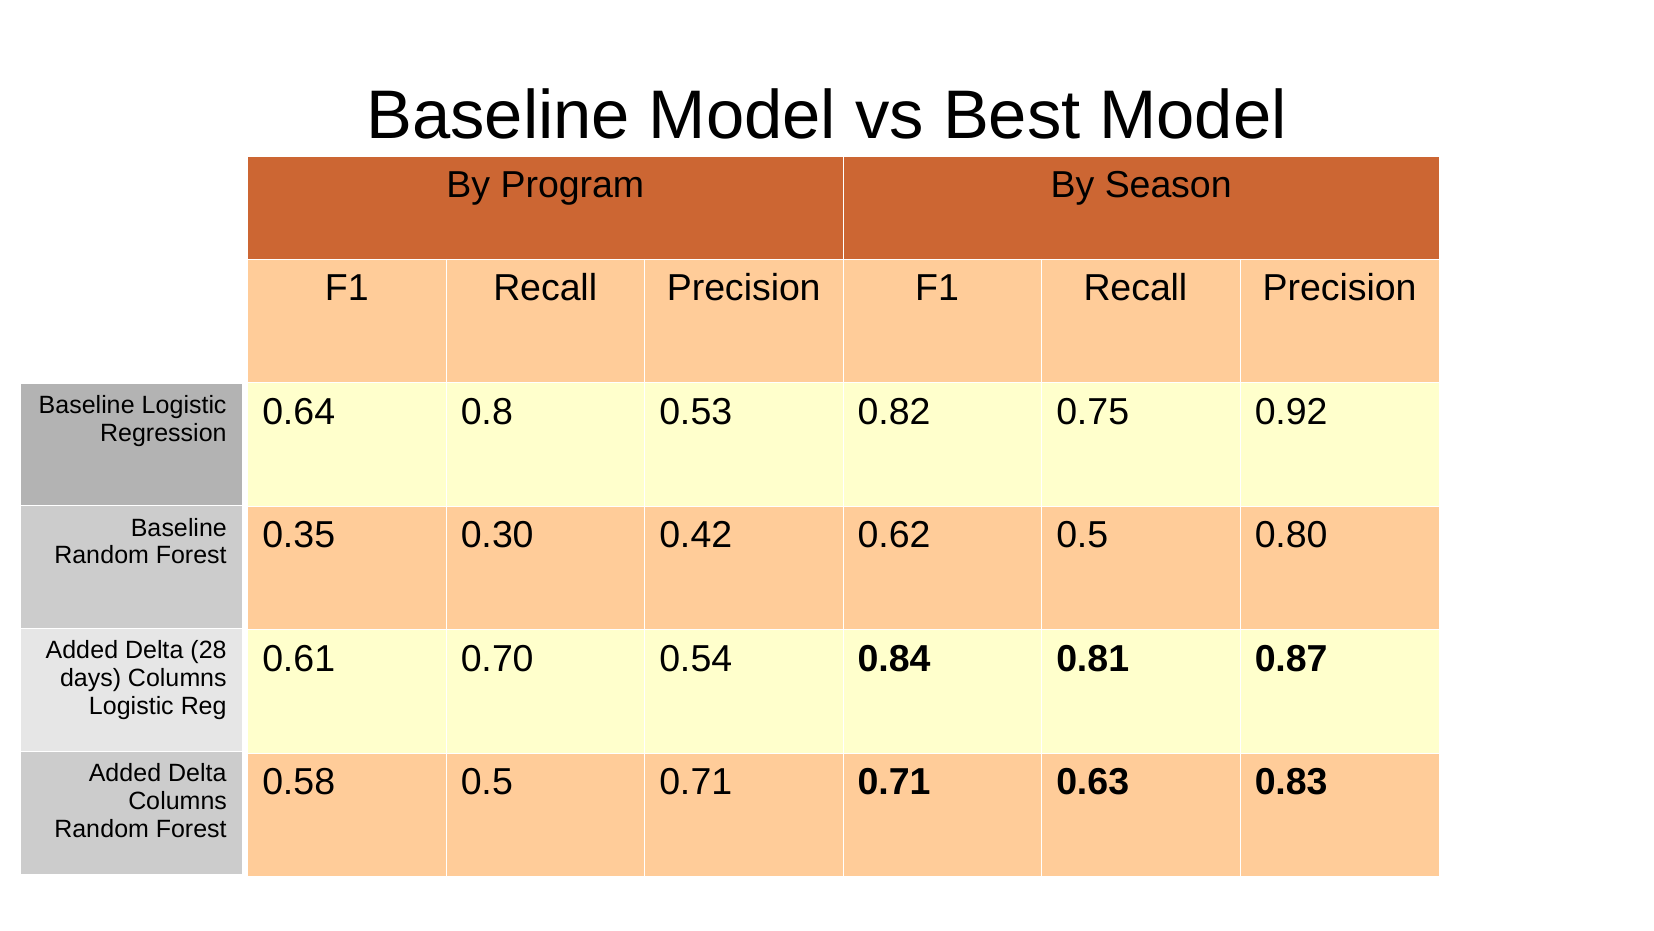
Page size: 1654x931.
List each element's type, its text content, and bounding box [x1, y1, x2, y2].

table_cell 0.61 [248, 630, 446, 753]
title Baseline Model vs Best Model [82, 37, 1571, 193]
table_cell Added Delta (28 days) Columns Logistic Reg [21, 629, 242, 751]
table_cell Precision [645, 260, 843, 382]
table_cell Recall [447, 260, 644, 382]
table_cell Added Delta Columns Random Forest [21, 752, 242, 874]
table_cell Precision [1241, 260, 1439, 382]
table_cell 0.87 [1241, 630, 1439, 753]
table_cell Baseline Random Forest [21, 506, 242, 628]
table_cell 0.58 [248, 754, 446, 876]
table_cell 0.75 [1042, 383, 1240, 506]
table_cell 0.30 [447, 507, 644, 629]
table_cell 0.71 [645, 754, 843, 876]
table_cell 0.53 [645, 383, 843, 506]
table_cell Recall [1042, 260, 1240, 382]
table_cell 0.84 [844, 630, 1041, 753]
table_cell 0.71 [844, 754, 1041, 876]
table_header By Program [248, 157, 843, 259]
table_header By Season [844, 157, 1439, 259]
table_cell F1 [248, 260, 446, 382]
table_cell 0.63 [1042, 754, 1240, 876]
table_cell 0.54 [645, 630, 843, 753]
table_cell 0.5 [447, 754, 644, 876]
table_cell F1 [844, 260, 1041, 382]
table_header Baseline Logistic Regression [21, 384, 242, 505]
table_cell 0.82 [844, 383, 1041, 506]
table_cell 0.62 [844, 507, 1041, 629]
table_cell 0.64 [248, 383, 446, 506]
table_cell 0.80 [1241, 507, 1439, 629]
table_cell 0.8 [447, 383, 644, 506]
table_cell 0.42 [645, 507, 843, 629]
table_cell 0.83 [1241, 754, 1439, 876]
table_cell 0.81 [1042, 630, 1240, 753]
table_cell 0.92 [1241, 383, 1439, 506]
table_cell 0.35 [248, 507, 446, 629]
table_cell 0.5 [1042, 507, 1240, 629]
table_cell 0.70 [447, 630, 644, 753]
